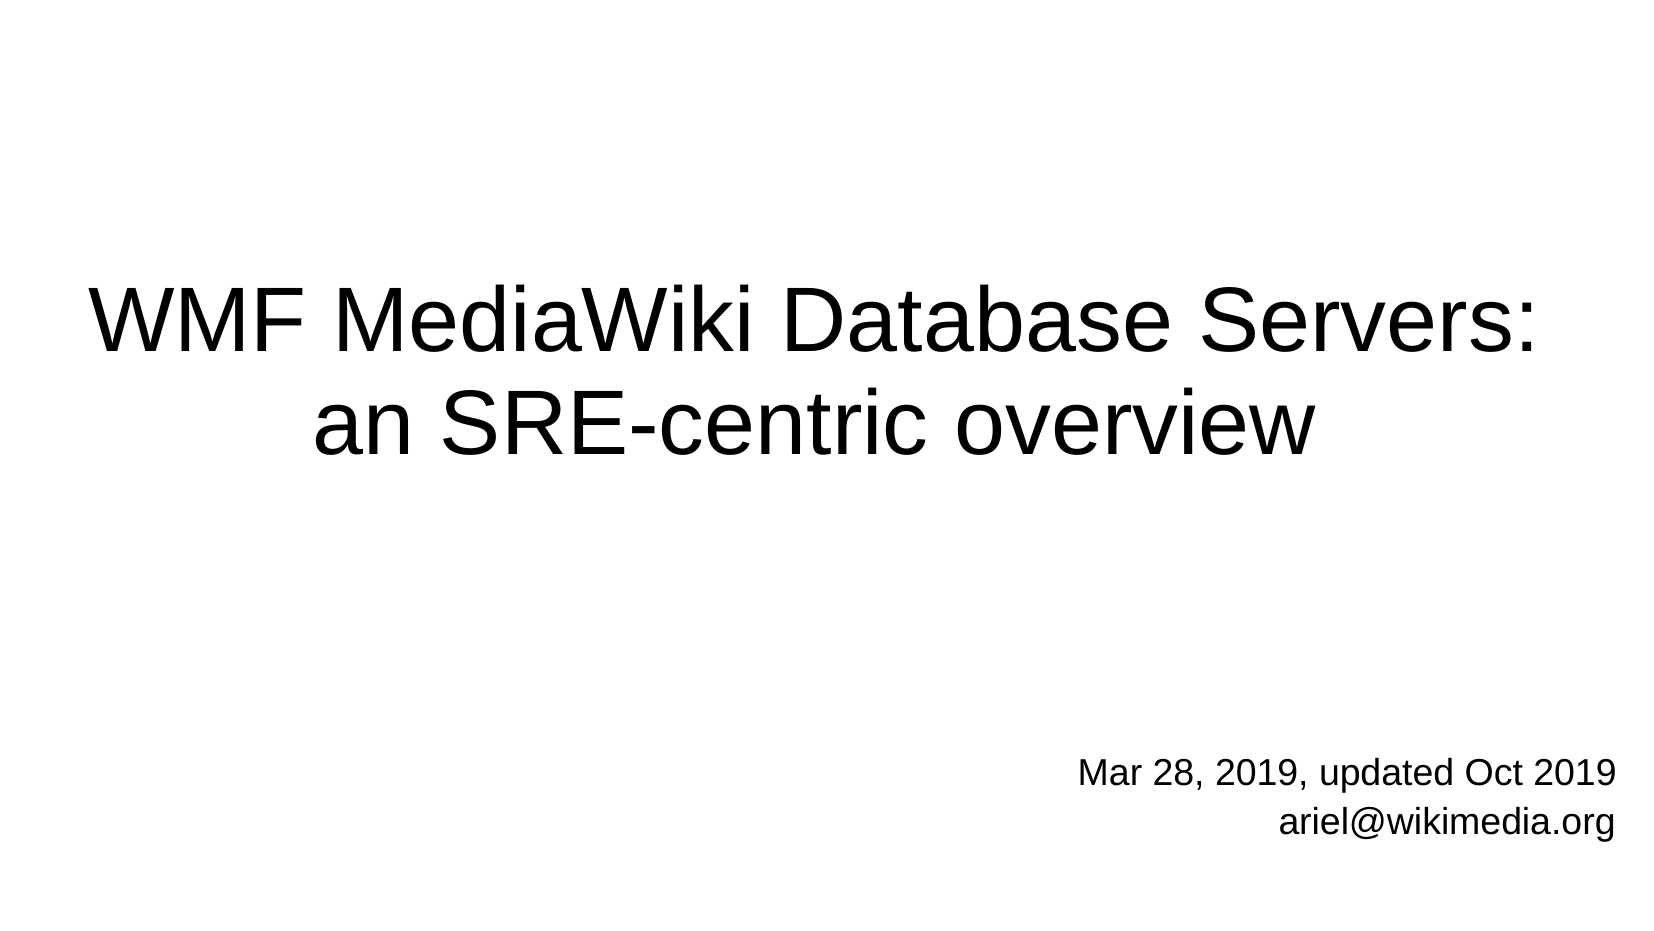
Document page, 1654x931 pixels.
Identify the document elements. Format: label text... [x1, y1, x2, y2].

title WMF MediaWiki Database Servers: an SRE-centric overview [70, 268, 1560, 474]
text_box Mar 28, 2019, updated Oct 2019 [1062, 744, 1654, 804]
text_box ariel@wikimedia.org [1263, 804, 1631, 851]
